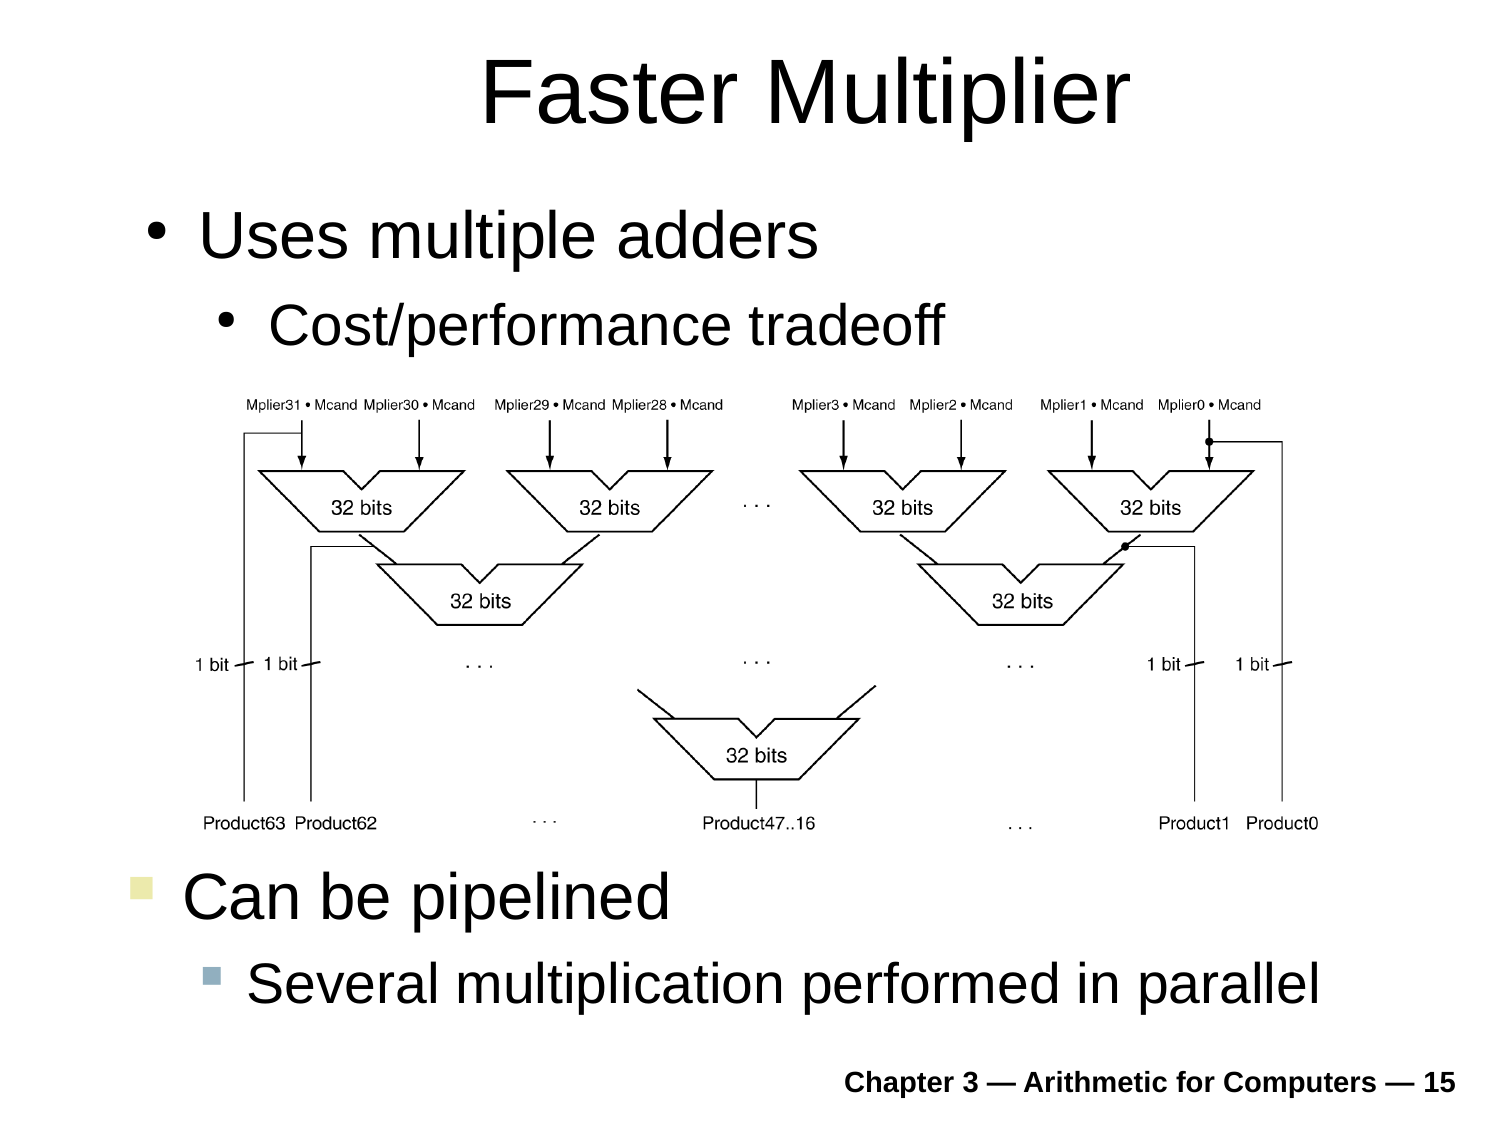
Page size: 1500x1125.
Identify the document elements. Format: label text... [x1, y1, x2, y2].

text_box Chapter 3 — Arithmetic for Computers — <number> [277, 1046, 1471, 1106]
text_box Can be pipelined Several multiplication performed in parallel [112, 846, 1469, 1024]
list Uses multiple adders Cost/performance tradeoff [112, 184, 1469, 386]
picture [194, 397, 1318, 833]
title Faster Multiplier [112, 23, 1468, 149]
